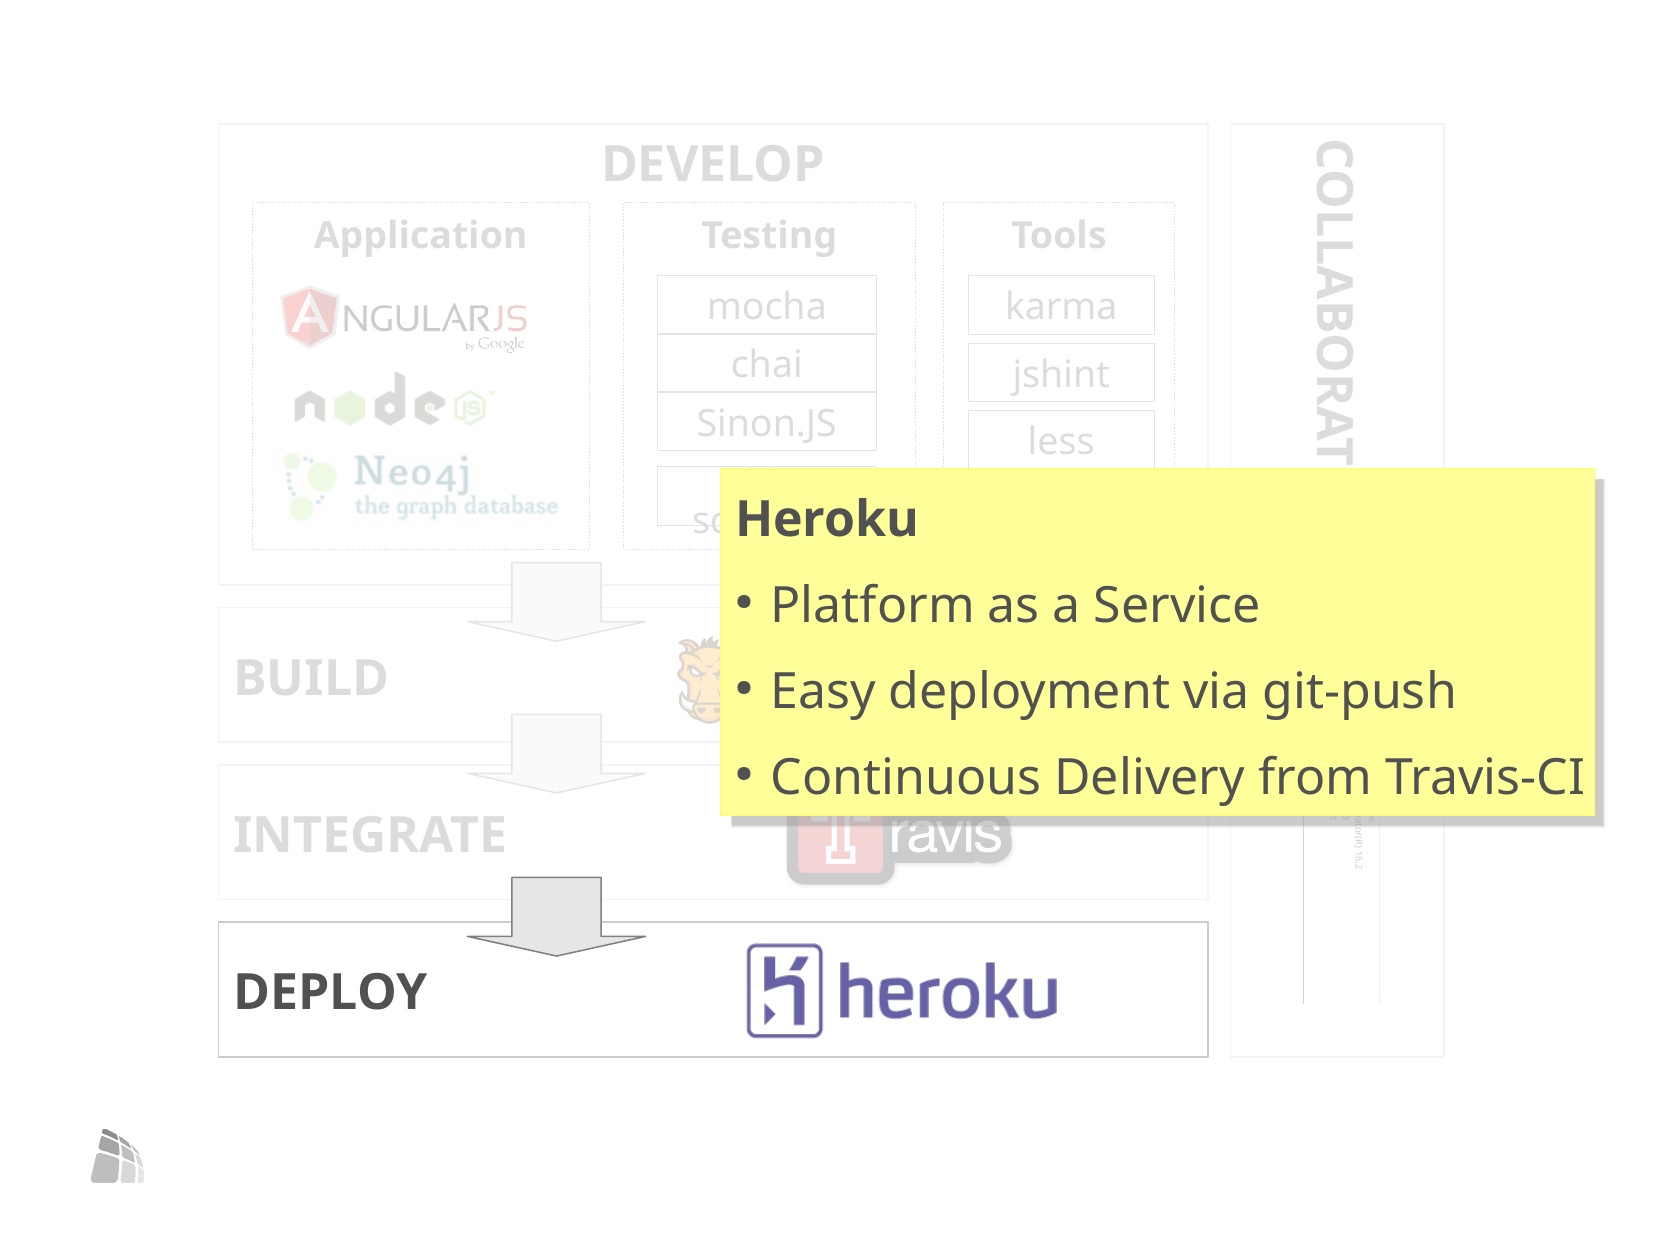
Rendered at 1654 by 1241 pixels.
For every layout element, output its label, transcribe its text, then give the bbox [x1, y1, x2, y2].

picture [82, 1129, 144, 1183]
text_box DEPLOY [218, 922, 1208, 1058]
text_box Heroku Platform as a Service Easy deployment via git-push Continuous Delivery from Travis-CI [720, 468, 1595, 815]
picture [741, 937, 1061, 1044]
text_box [200, 94, 1548, 1087]
